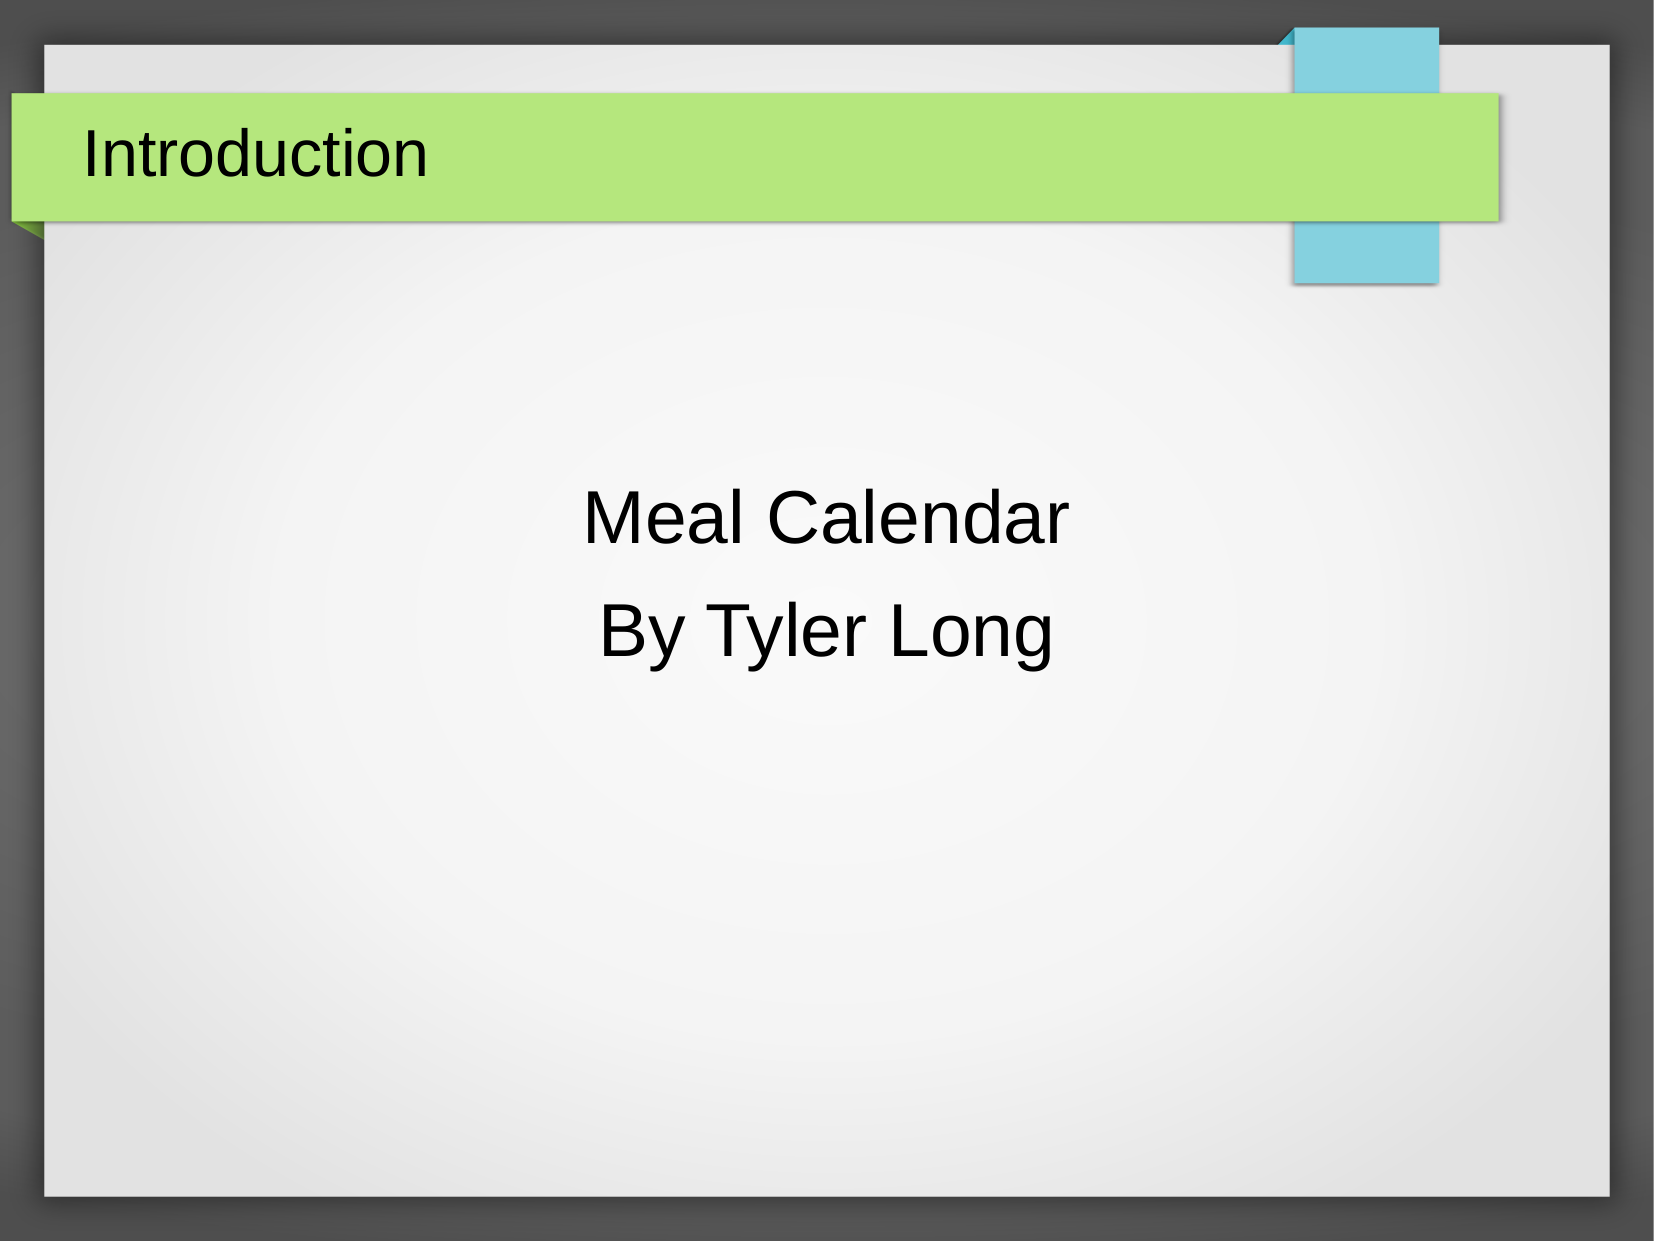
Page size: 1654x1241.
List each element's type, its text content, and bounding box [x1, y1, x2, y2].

list Meal Calendar By Tyler Long [82, 475, 1571, 916]
picture [0, 0, 1654, 1241]
title Introduction [82, 94, 1264, 213]
